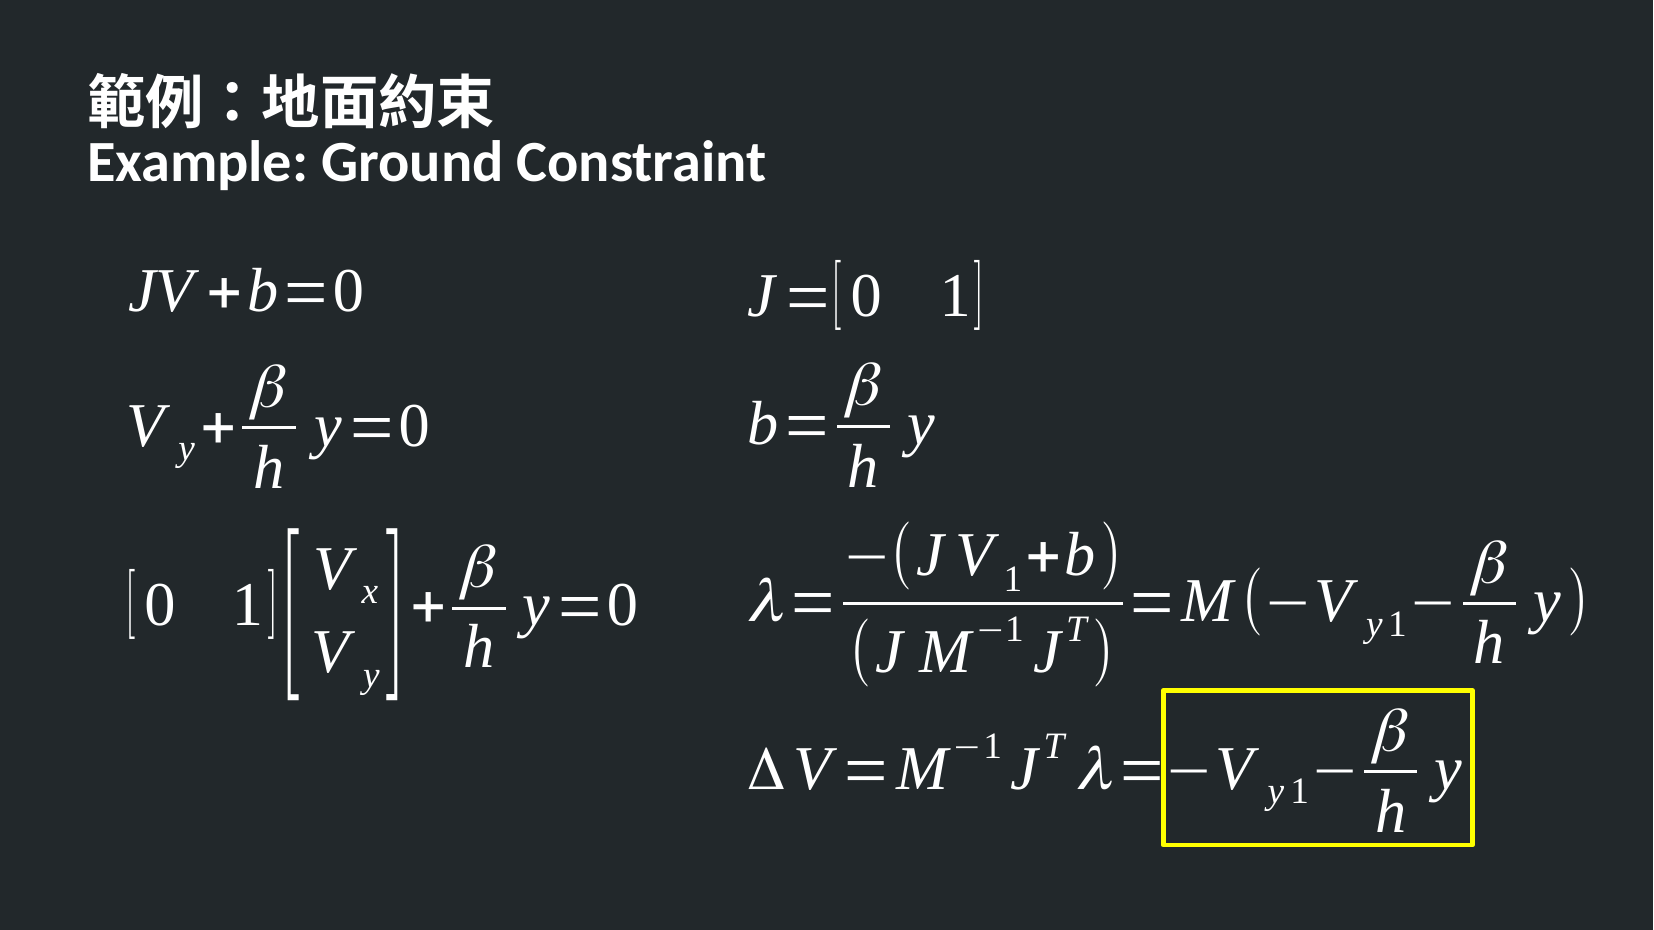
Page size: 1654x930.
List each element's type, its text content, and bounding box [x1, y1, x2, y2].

chart [739, 257, 993, 334]
chart [120, 361, 436, 502]
chart [739, 519, 1595, 691]
chart [120, 525, 646, 704]
text_box 範例：地面約束 Example: Ground Constraint [72, 72, 1363, 221]
text_box [1163, 690, 1473, 846]
chart [739, 705, 1163, 846]
chart [741, 360, 945, 501]
chart [120, 255, 371, 325]
